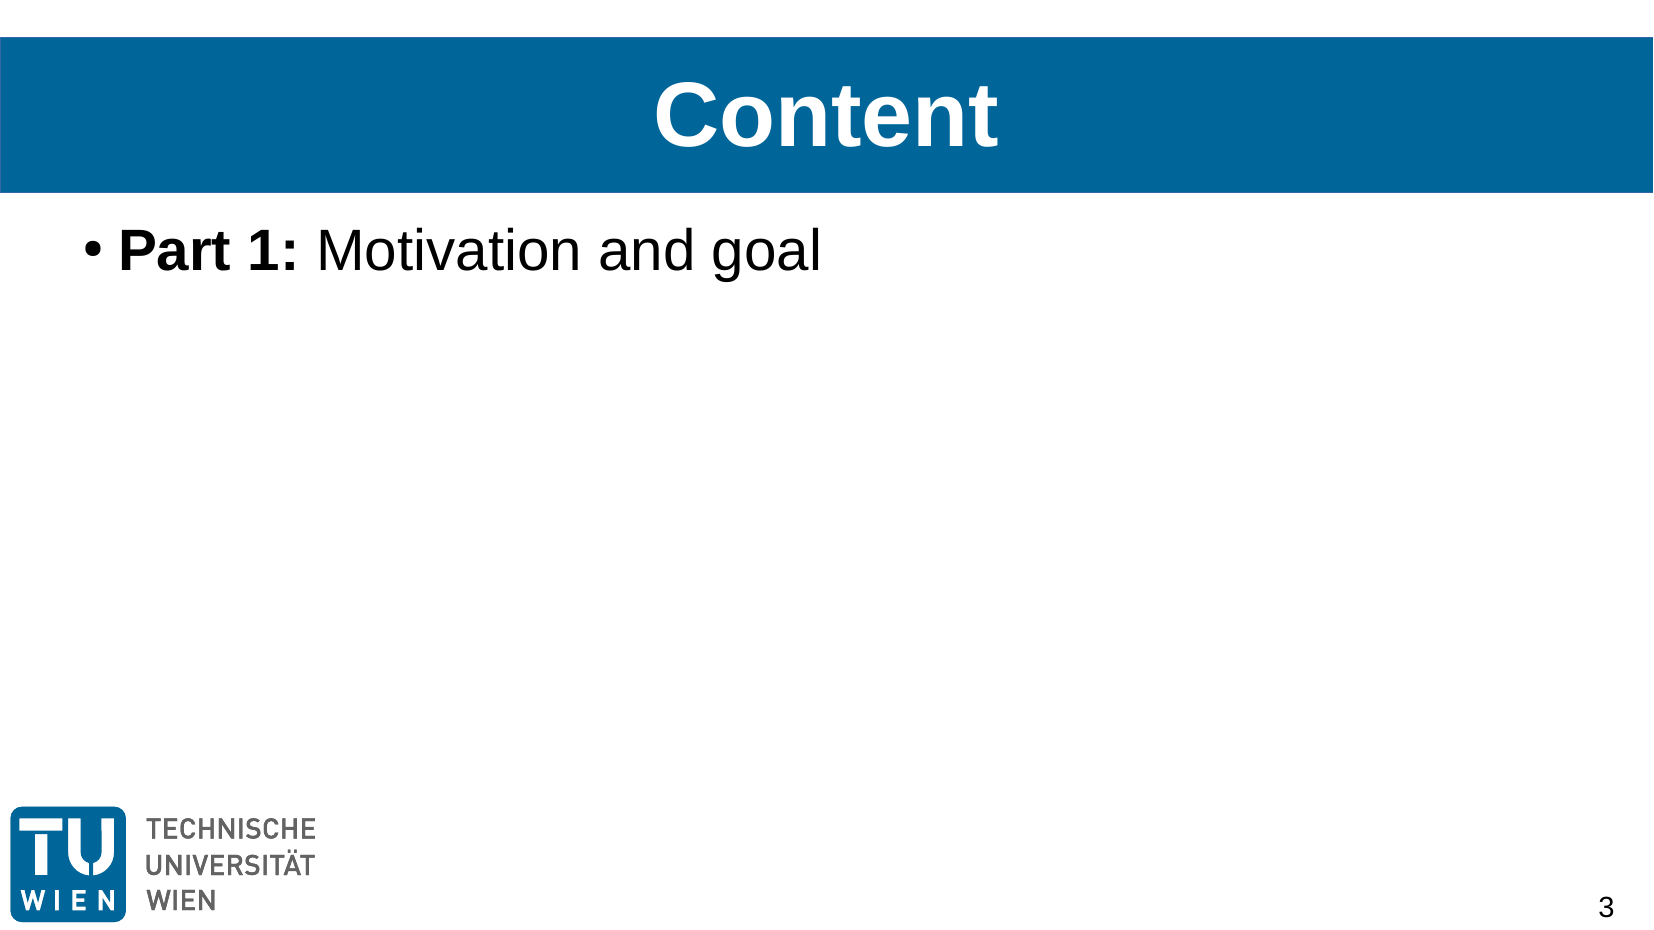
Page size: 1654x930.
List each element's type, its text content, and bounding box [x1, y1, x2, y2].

list Part 1: Motivation and goal [82, 217, 1591, 856]
title Content [0, 37, 1653, 193]
